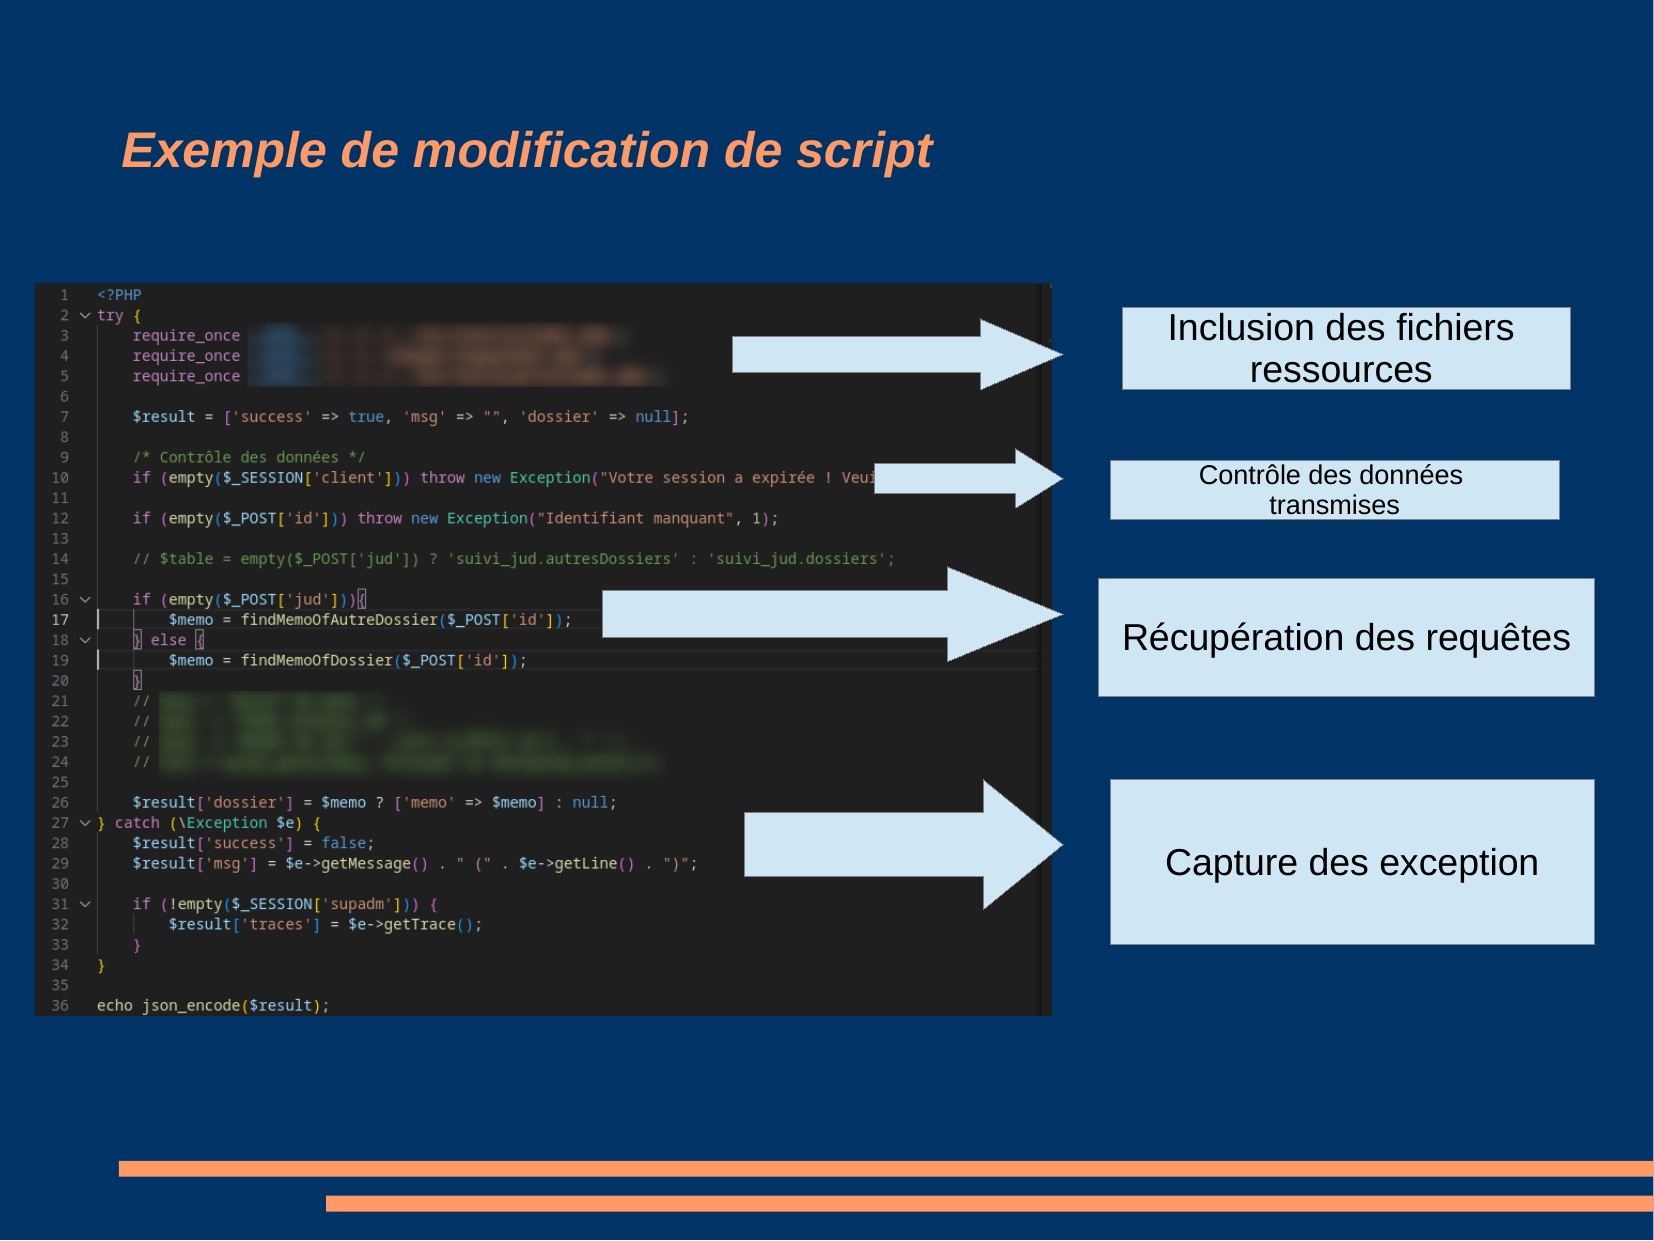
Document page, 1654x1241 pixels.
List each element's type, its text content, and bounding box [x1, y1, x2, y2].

picture [35, 283, 1052, 1016]
text_box Contrôle des données transmises [1110, 460, 1560, 520]
text_box [874, 448, 1064, 508]
text_box [732, 318, 1064, 390]
text_box [744, 779, 1064, 910]
title Exemple de modification de script [121, 46, 1534, 254]
text_box Inclusion des fichiers ressources [1122, 307, 1571, 390]
text_box Récupération des requêtes [1098, 578, 1595, 697]
text_box Capture des exception [1110, 779, 1595, 945]
text_box [602, 566, 1064, 662]
